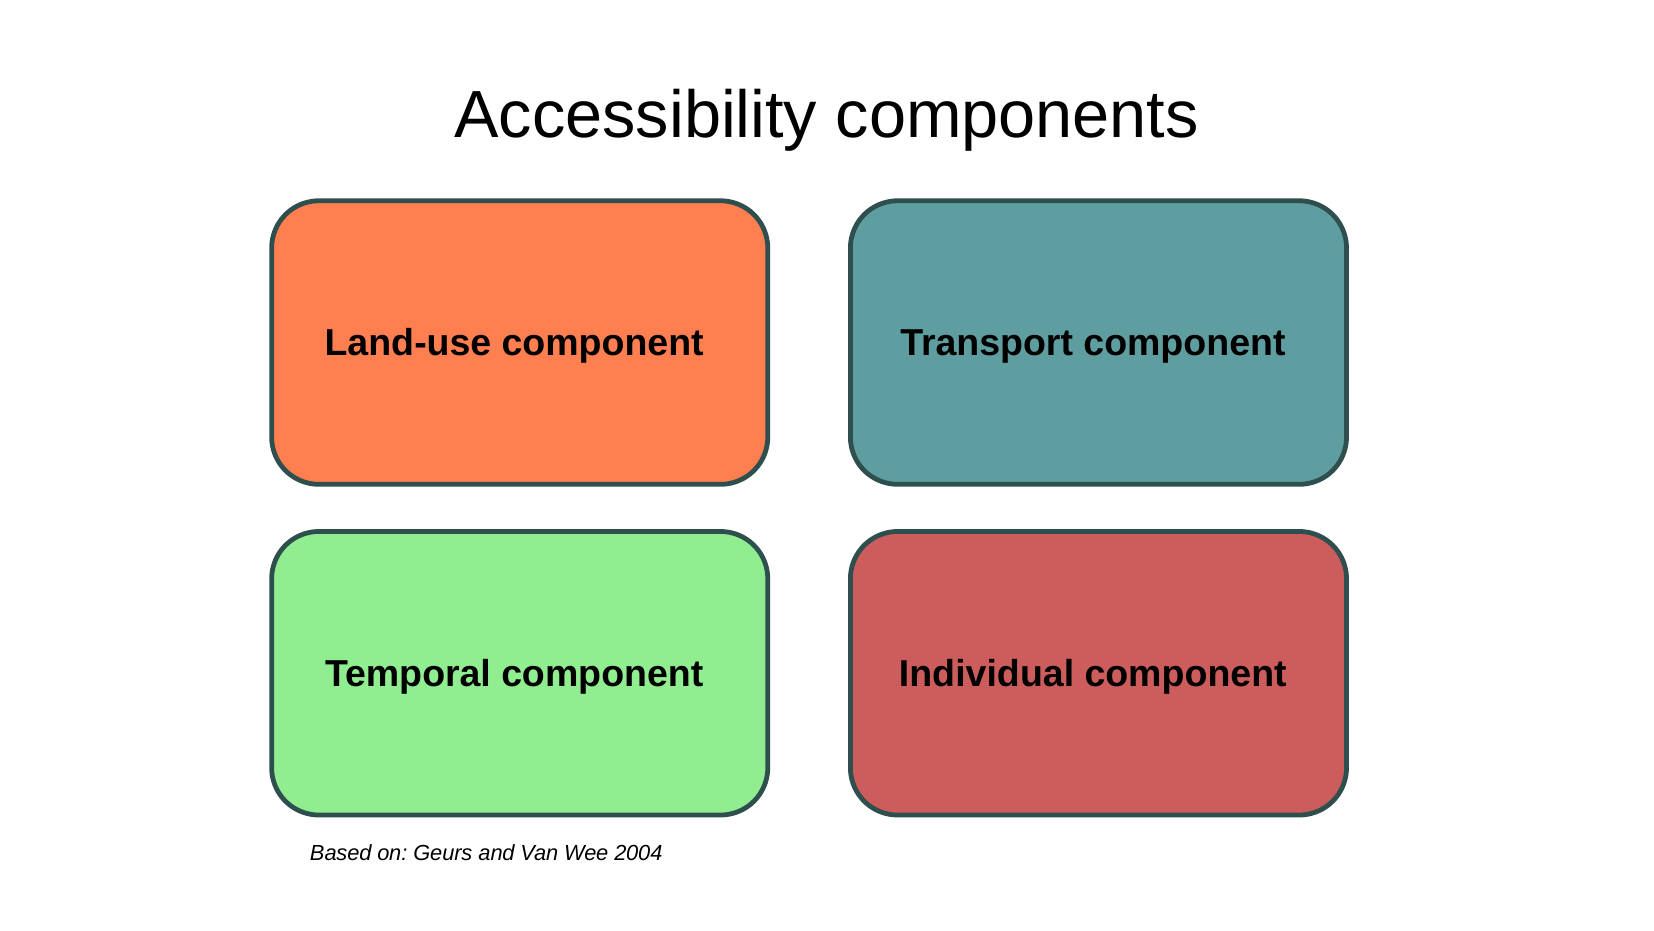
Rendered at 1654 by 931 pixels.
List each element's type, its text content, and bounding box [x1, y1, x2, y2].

text_box Temporal component [271, 531, 768, 816]
text_box Individual component [850, 531, 1347, 816]
title Accessibility components [82, 37, 1571, 193]
text_box Based on: Geurs and Van Wee 2004 [295, 833, 684, 873]
text_box Transport component [850, 200, 1347, 485]
text_box Land-use component [271, 200, 768, 485]
